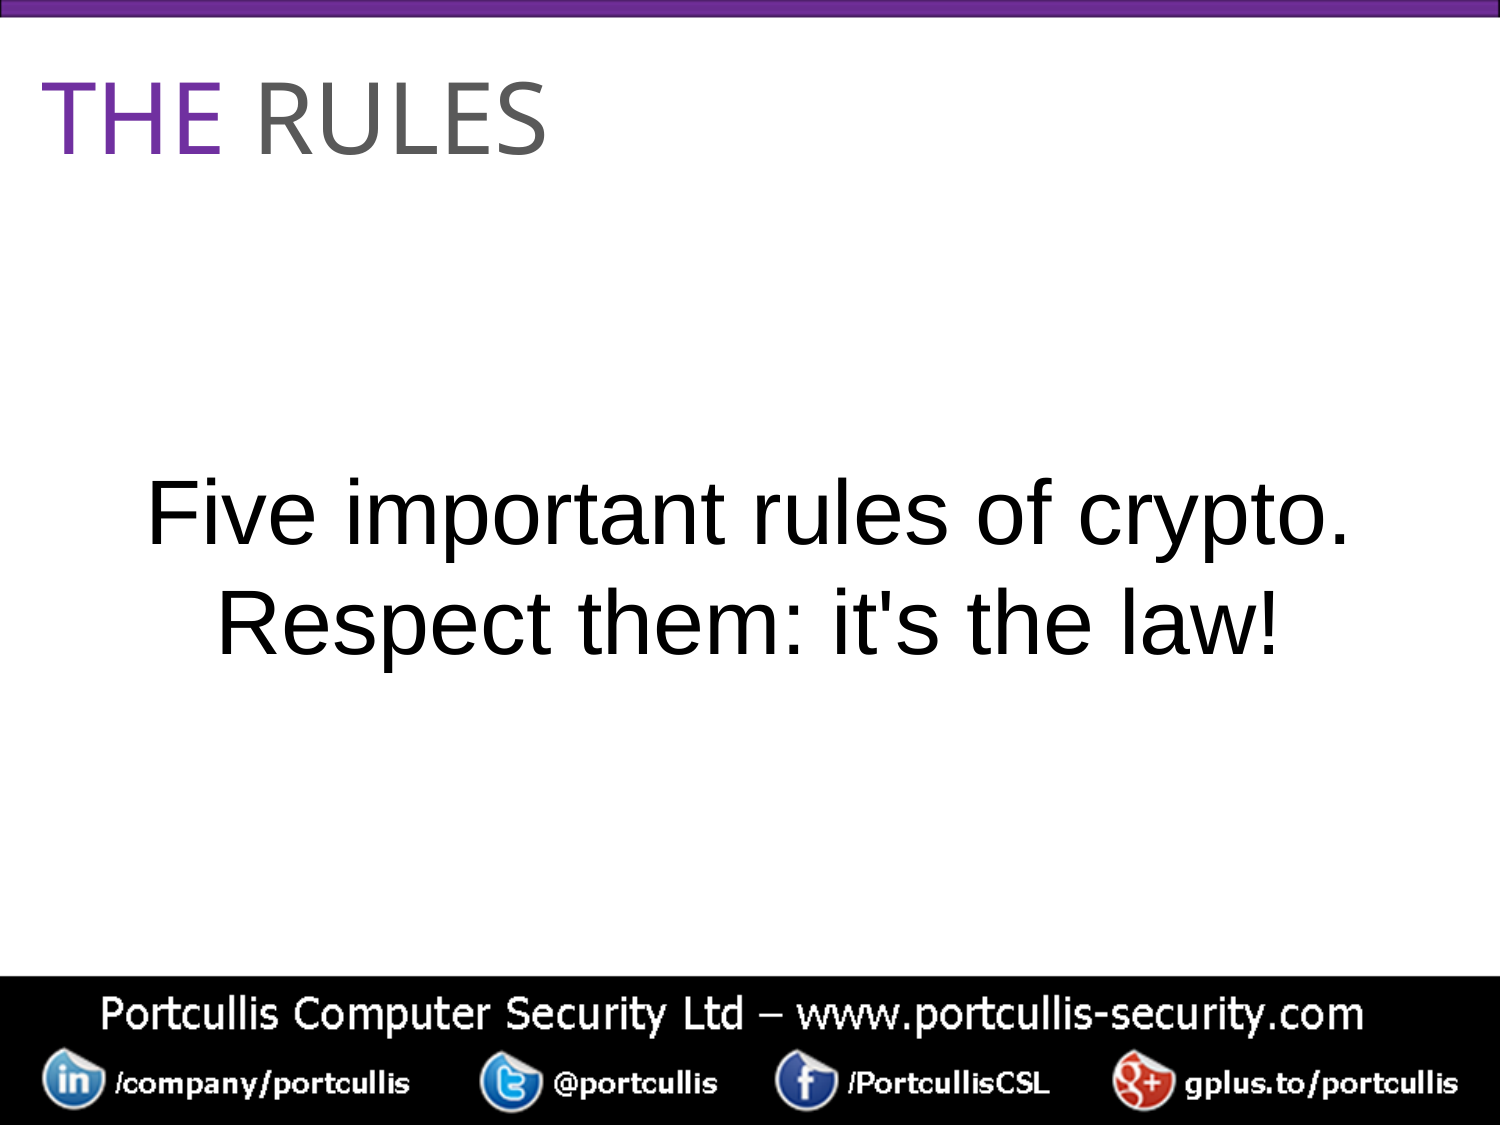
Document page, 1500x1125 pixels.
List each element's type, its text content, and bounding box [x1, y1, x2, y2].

title THE RULES [41, 42, 1434, 202]
picture [0, 0, 1500, 445]
text_box Five important rules of crypto. Respect them: it's the law! [0, 445, 1500, 680]
picture [0, 680, 1500, 1125]
